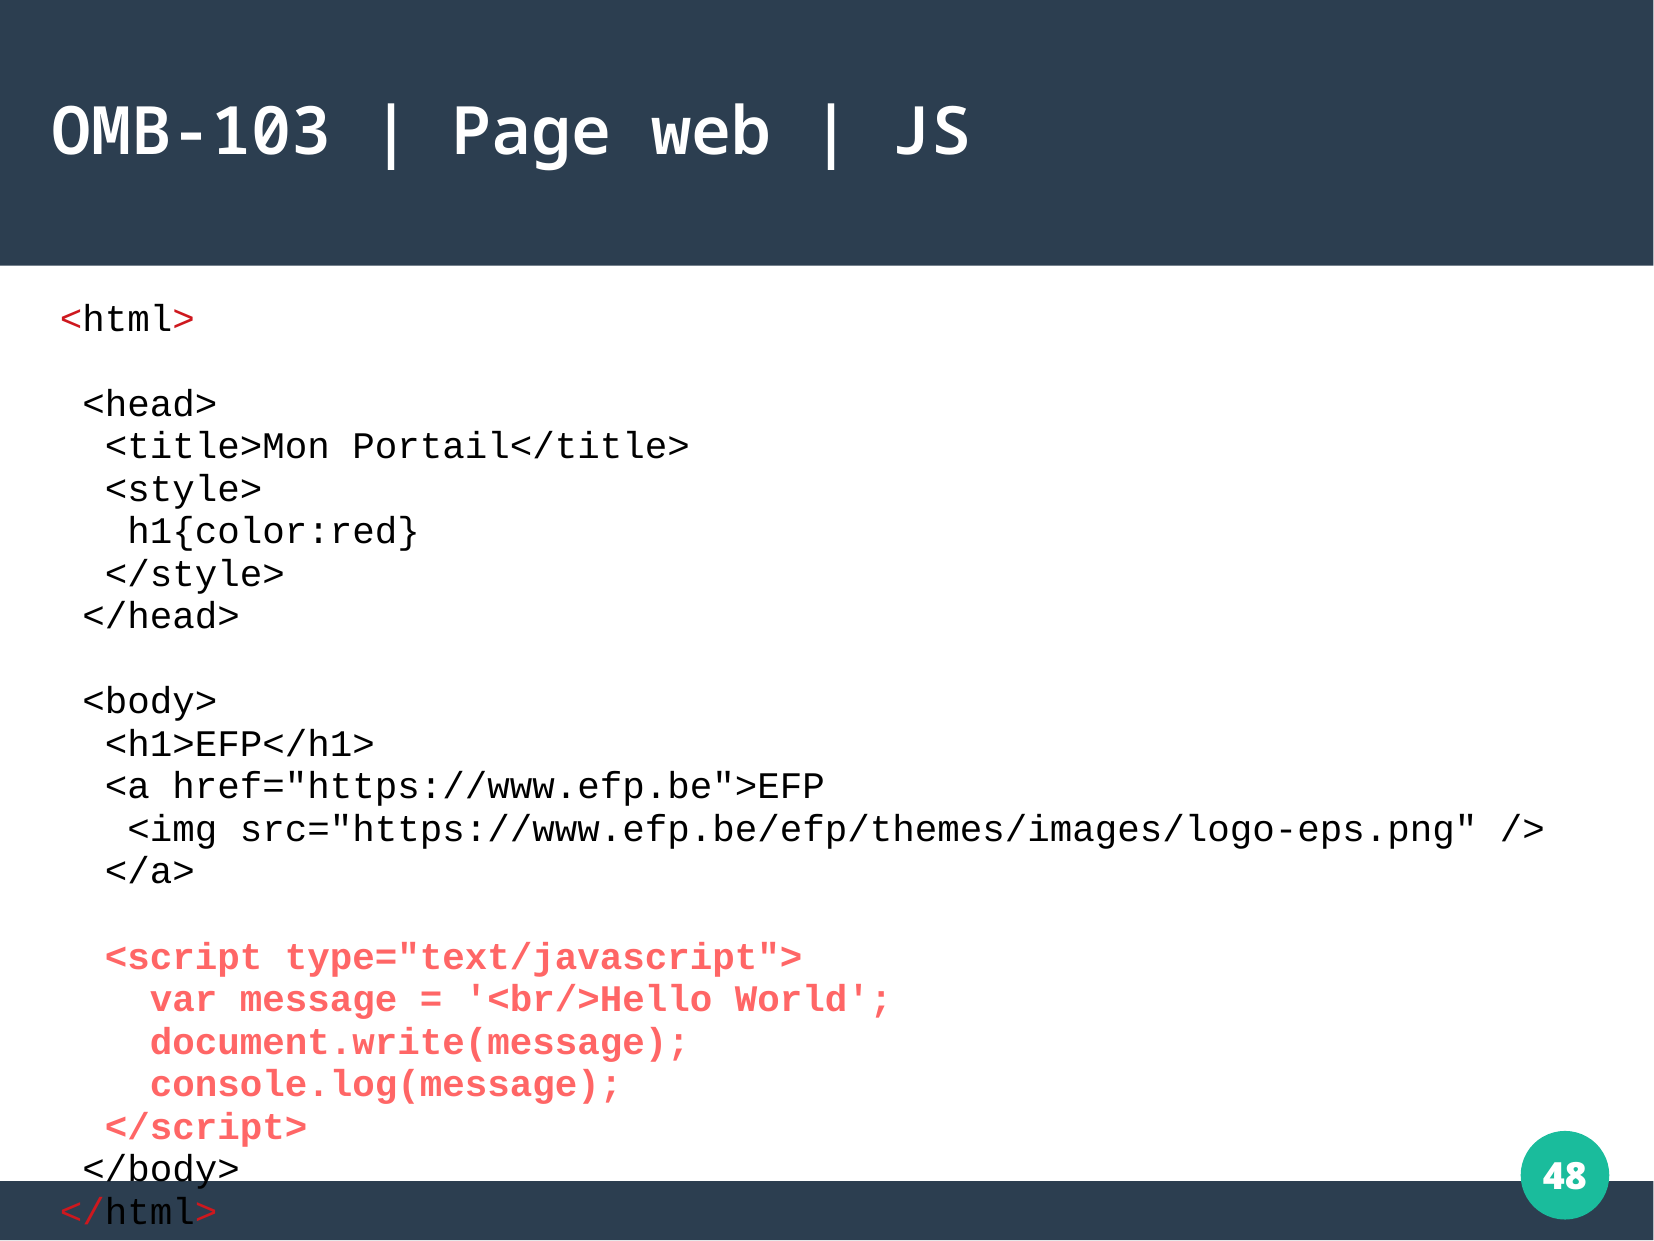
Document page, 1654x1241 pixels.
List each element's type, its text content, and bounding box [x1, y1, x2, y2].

title OMB-103 | Page web | JS [51, 49, 1587, 208]
text_box <html> <head> <title>Mon Portail</title> <style> h1{color:red} </style> </head> <body> <h1>EFP</h1> <a href="https://www.efp.be">EFP <img src="https://www.efp.be/efp/themes/images/logo-eps.png" /> </a> <script type="text/javascript"> var message = '<br/>Hello World'; document.write(message); console.log(message); </script> </body> </html> [45, 292, 1632, 1133]
